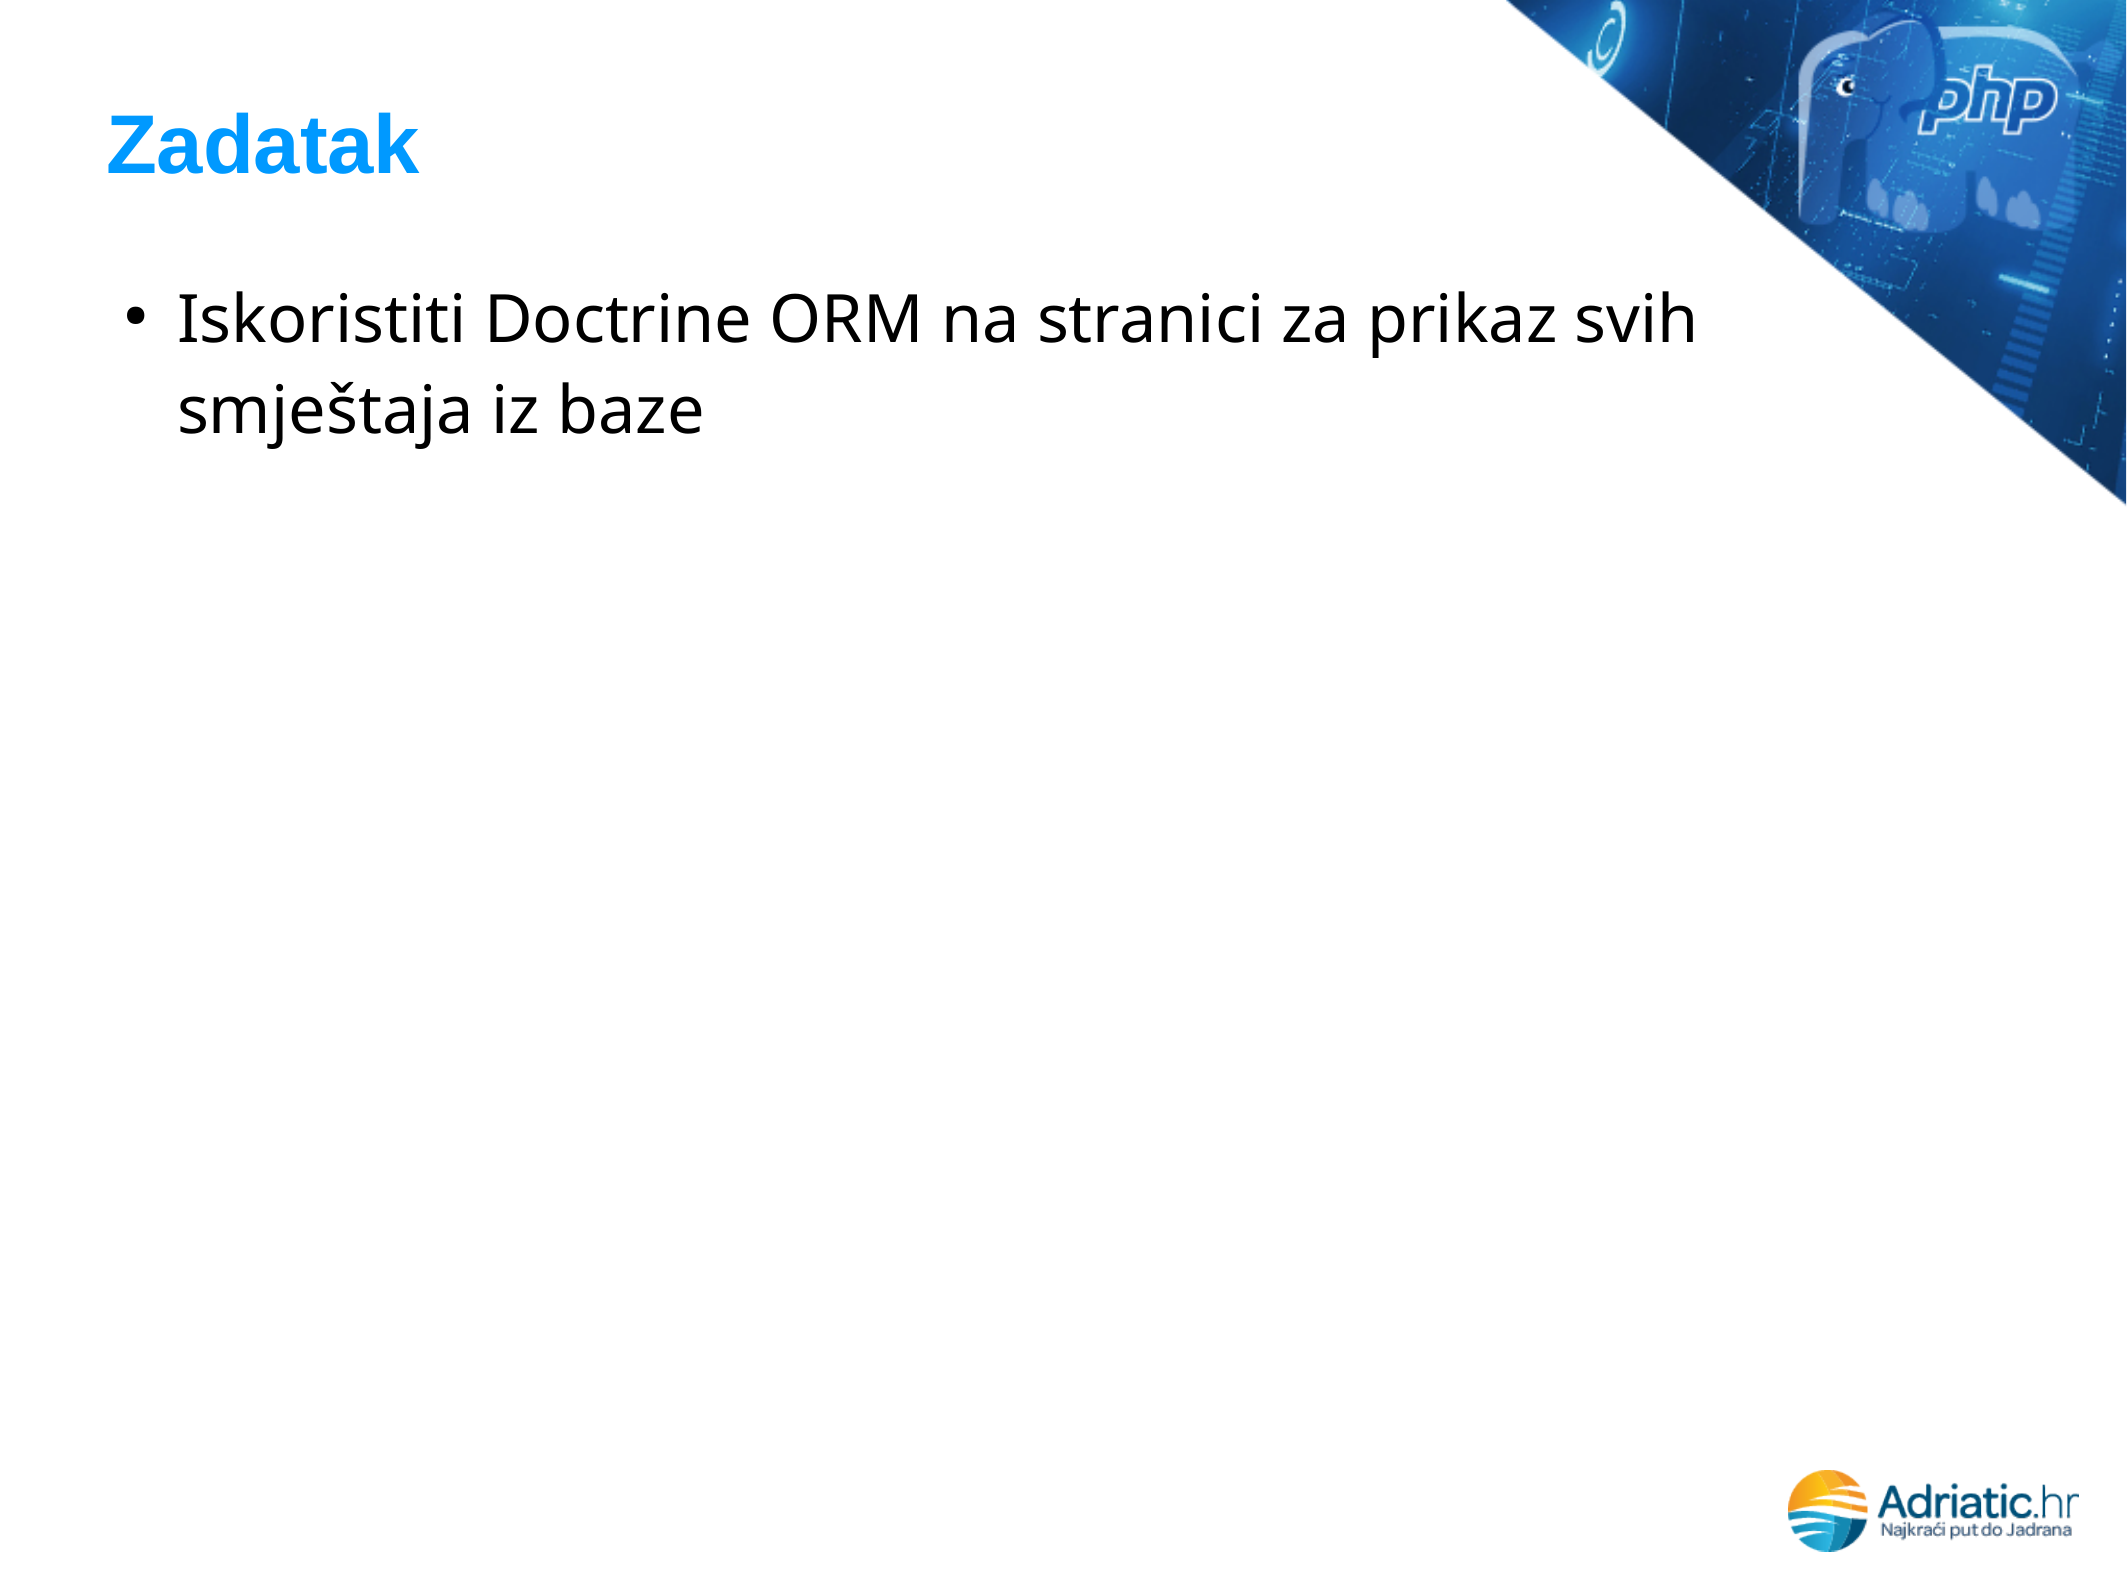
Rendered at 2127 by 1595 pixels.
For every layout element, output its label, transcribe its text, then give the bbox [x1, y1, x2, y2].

picture [1505, 0, 2127, 625]
picture [1788, 1470, 2079, 1552]
list Iskoristiti Doctrine ORM na stranici za prikaz svih smještaja iz baze [106, 271, 1949, 1453]
title Zadatak [106, 70, 1630, 219]
